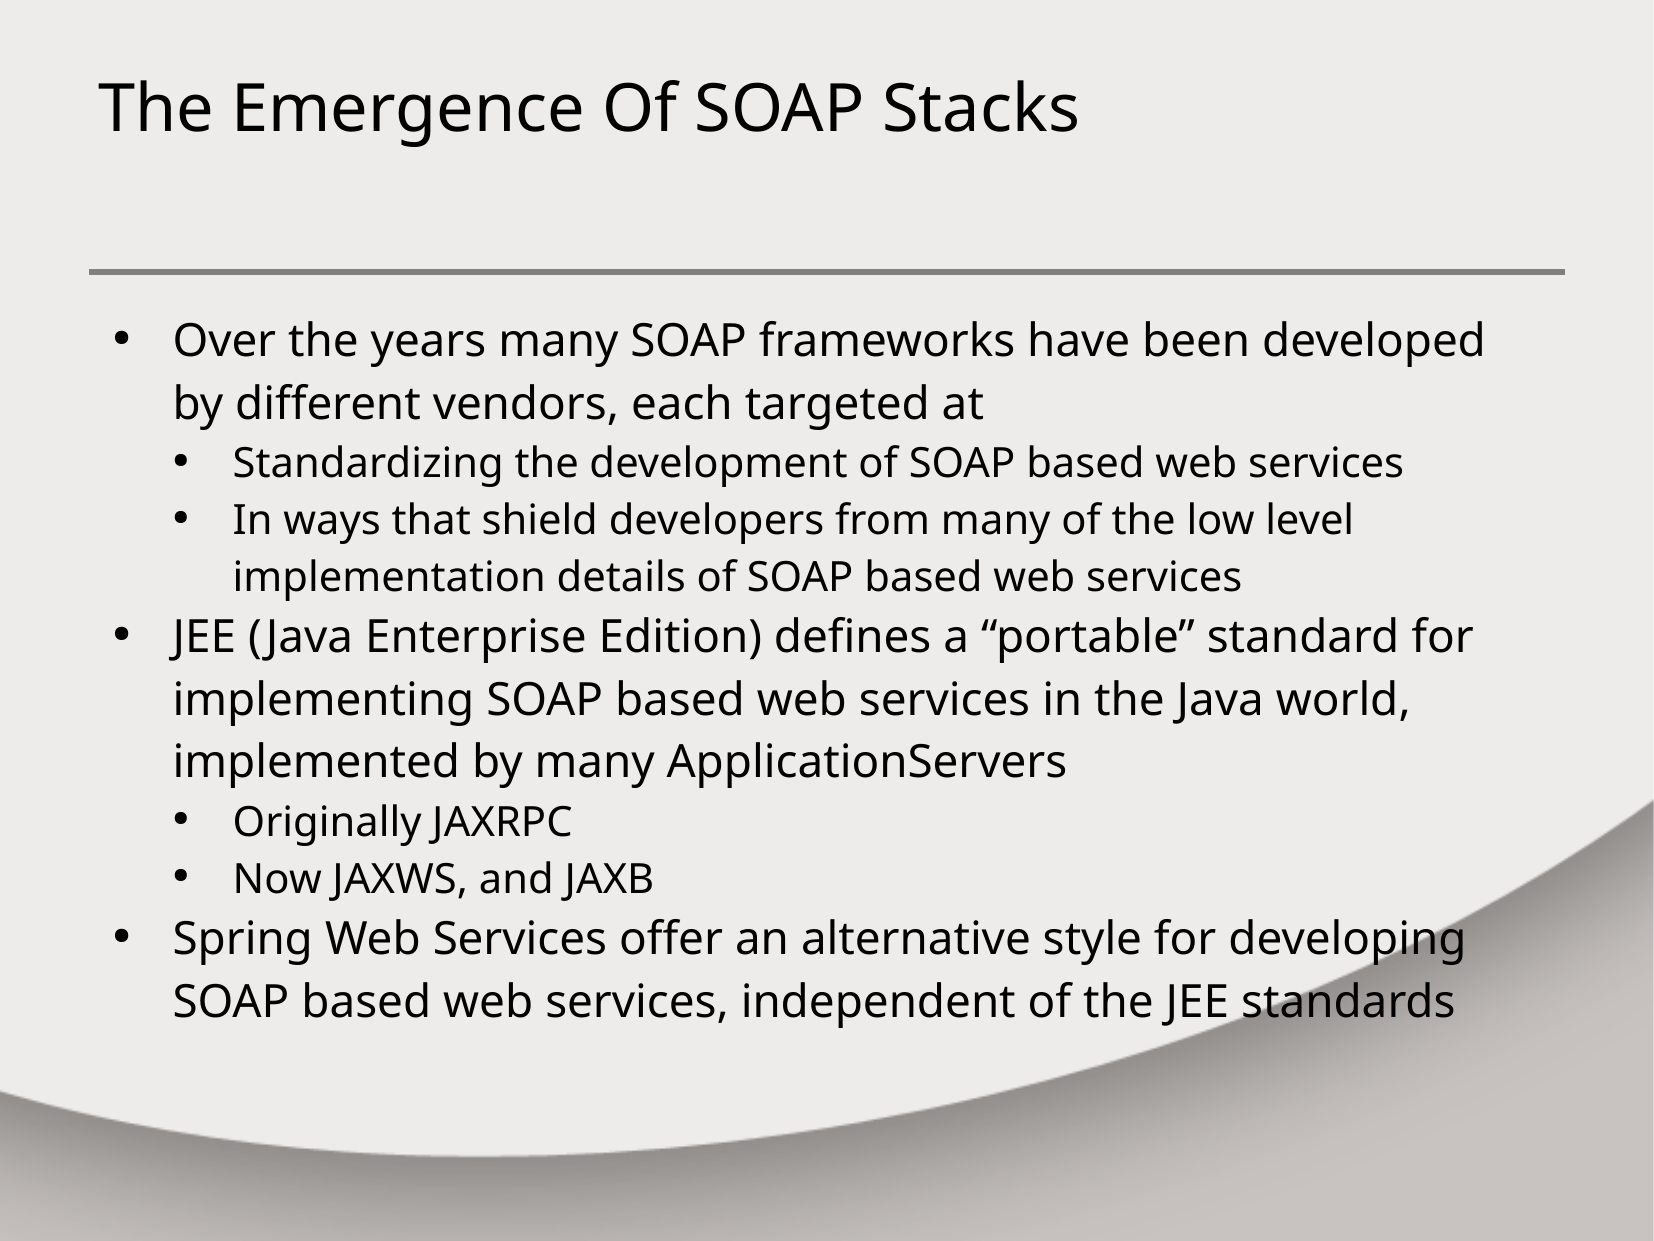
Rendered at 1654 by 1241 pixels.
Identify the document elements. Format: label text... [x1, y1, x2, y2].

title The Emergence Of SOAP Stacks [98, 75, 1561, 226]
picture [0, 0, 1654, 1241]
text_box Over the years many SOAP frameworks have been developed by different vendors, each targeted at Standardizing the development of SOAP based web services In ways that shield developers from many of the low level implementation details of SOAP based web services JEE (Java Enterprise Edition) defines a “portable” standard for implementing SOAP based web services in the Java world, implemented by many ApplicationServers Originally JAXRPC Now JAXWS, and JAXB Spring Web Services offer an alternative style for developing SOAP based web services, independent of the JEE standards [97, 300, 1561, 1163]
